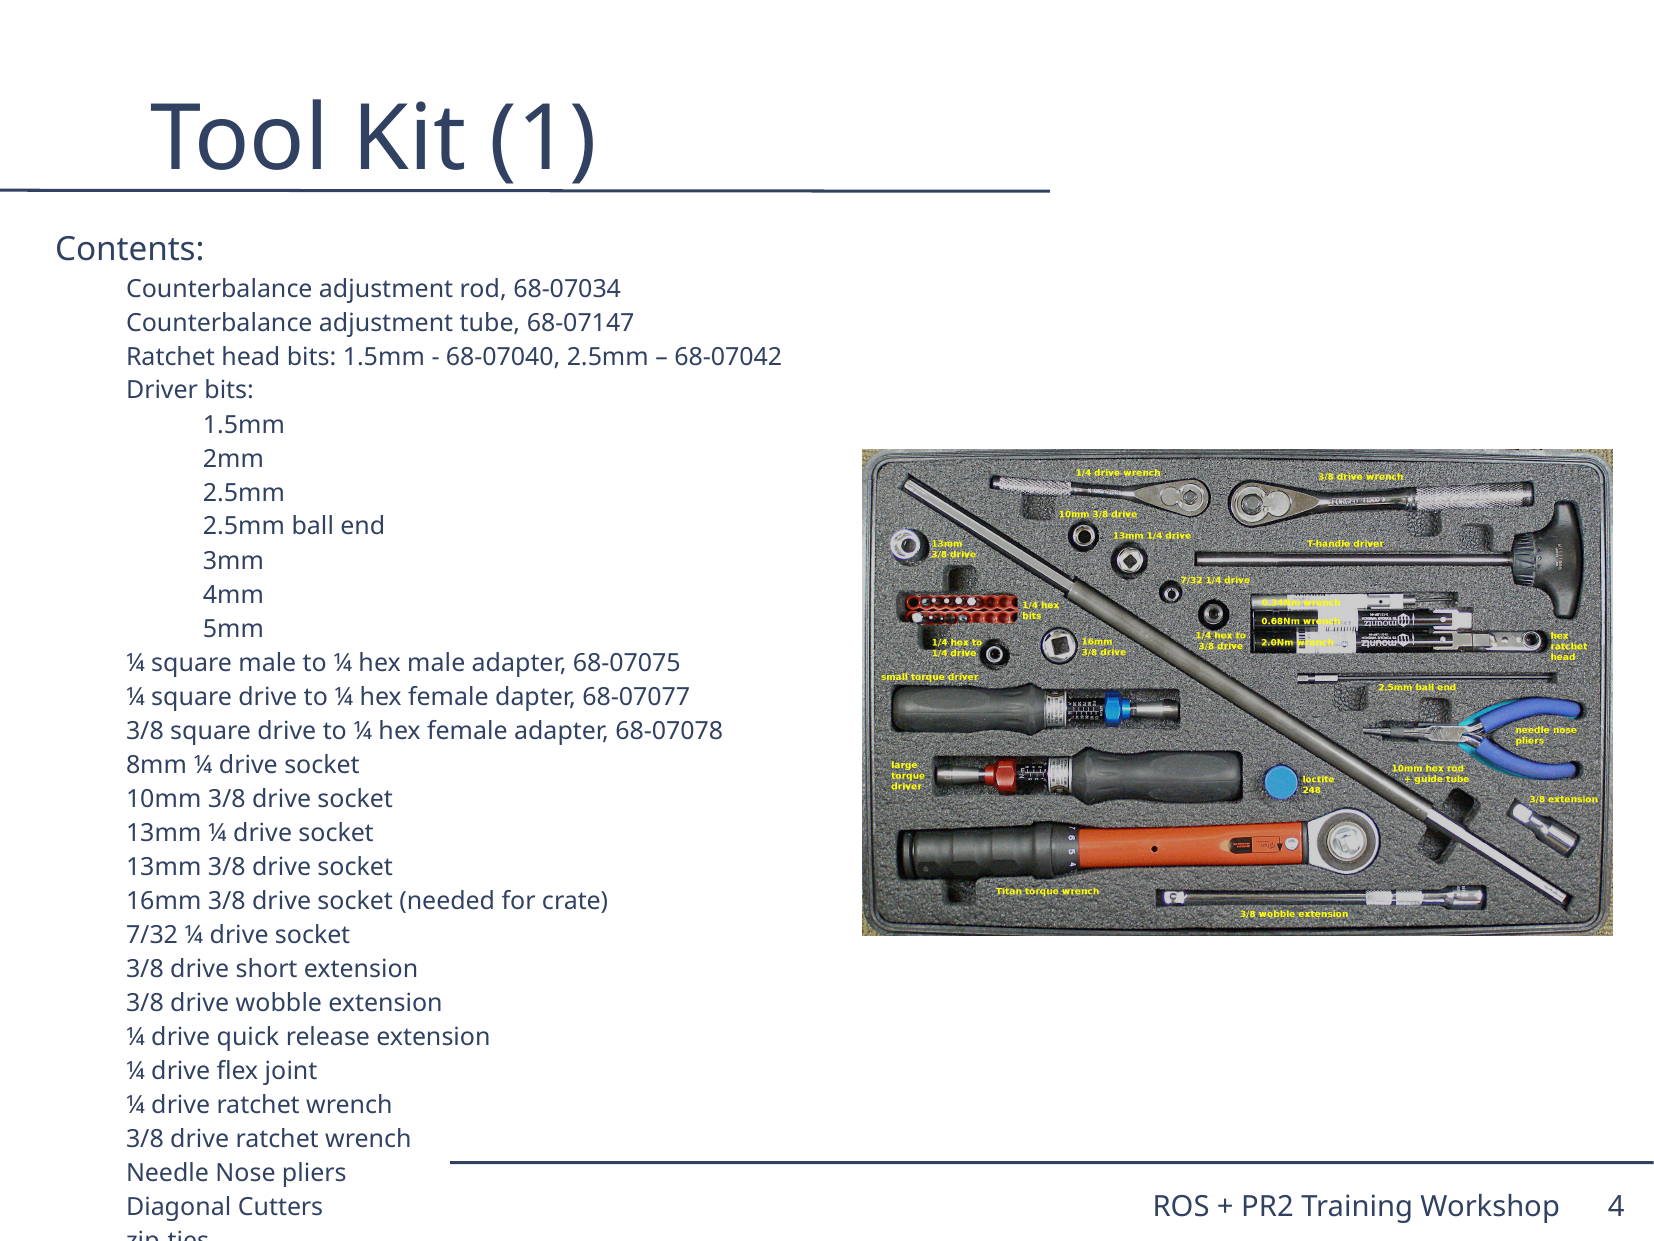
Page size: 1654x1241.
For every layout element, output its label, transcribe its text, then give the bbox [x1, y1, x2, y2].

title Tool Kit (1) [150, 56, 1639, 212]
list Contents: Counterbalance adjustment rod, 68-07034 Counterbalance adjustment tube, 68-07147 Ratchet head bits: 1.5mm - 68-07040, 2.5mm – 68-07042 Driver bits: 1.5mm 2mm 2.5mm 2.5mm ball end 3mm 4mm 5mm ¼ square male to ¼ hex male adapter, 68-07075 ¼ square drive to ¼ hex female dapter, 68-07077 3/8 square drive to ¼ hex female adapter, 68-07078 8mm ¼ drive socket 10mm 3/8 drive socket 13mm ¼ drive socket 13mm 3/8 drive socket 16mm 3/8 drive socket (needed for crate) 7/32 ¼ drive socket 3/8 drive short extension 3/8 drive wobble extension ¼ drive quick release extension ¼ drive flex joint ¼ drive ratchet wrench 3/8 drive ratchet wrench Needle Nose pliers Diagonal Cutters zip-ties - See support.willowgarage.com to order replacement parts. [37, 225, 1571, 1109]
picture [862, 449, 1613, 937]
